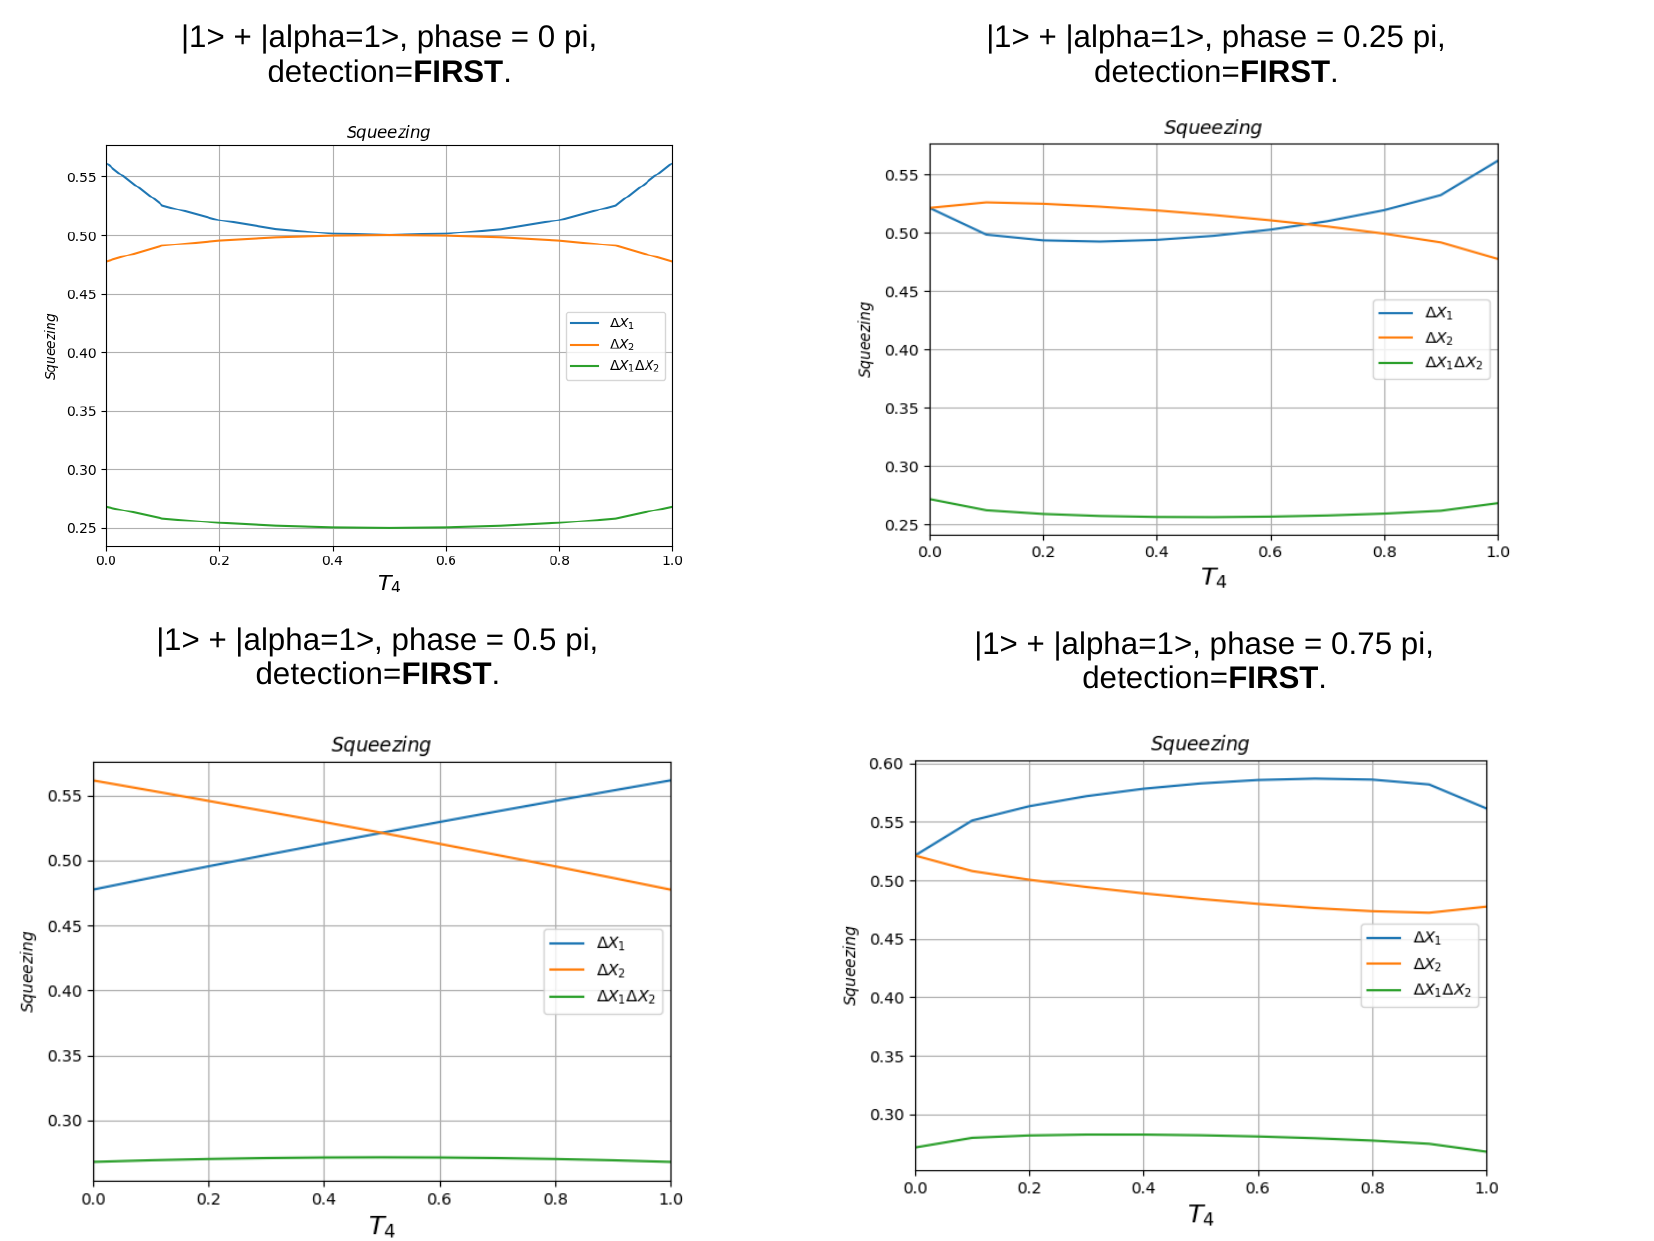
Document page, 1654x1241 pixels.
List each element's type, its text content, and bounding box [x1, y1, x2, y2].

title |1> + |alpha=1>, phase = 0 pi, detection=FIRST. [106, 13, 674, 82]
picture [14, 82, 745, 603]
title |1> + |alpha=1>, phase = 0.25 pi, detection=FIRST. [933, 13, 1501, 95]
title |1> + |alpha=1>, phase = 0.75 pi, detection=FIRST. [921, 625, 1489, 696]
title |1> + |alpha=1>, phase = 0.5 pi, detection=FIRST. [94, 616, 662, 696]
picture [823, 696, 1560, 1229]
picture [0, 696, 745, 1241]
picture [838, 82, 1571, 591]
